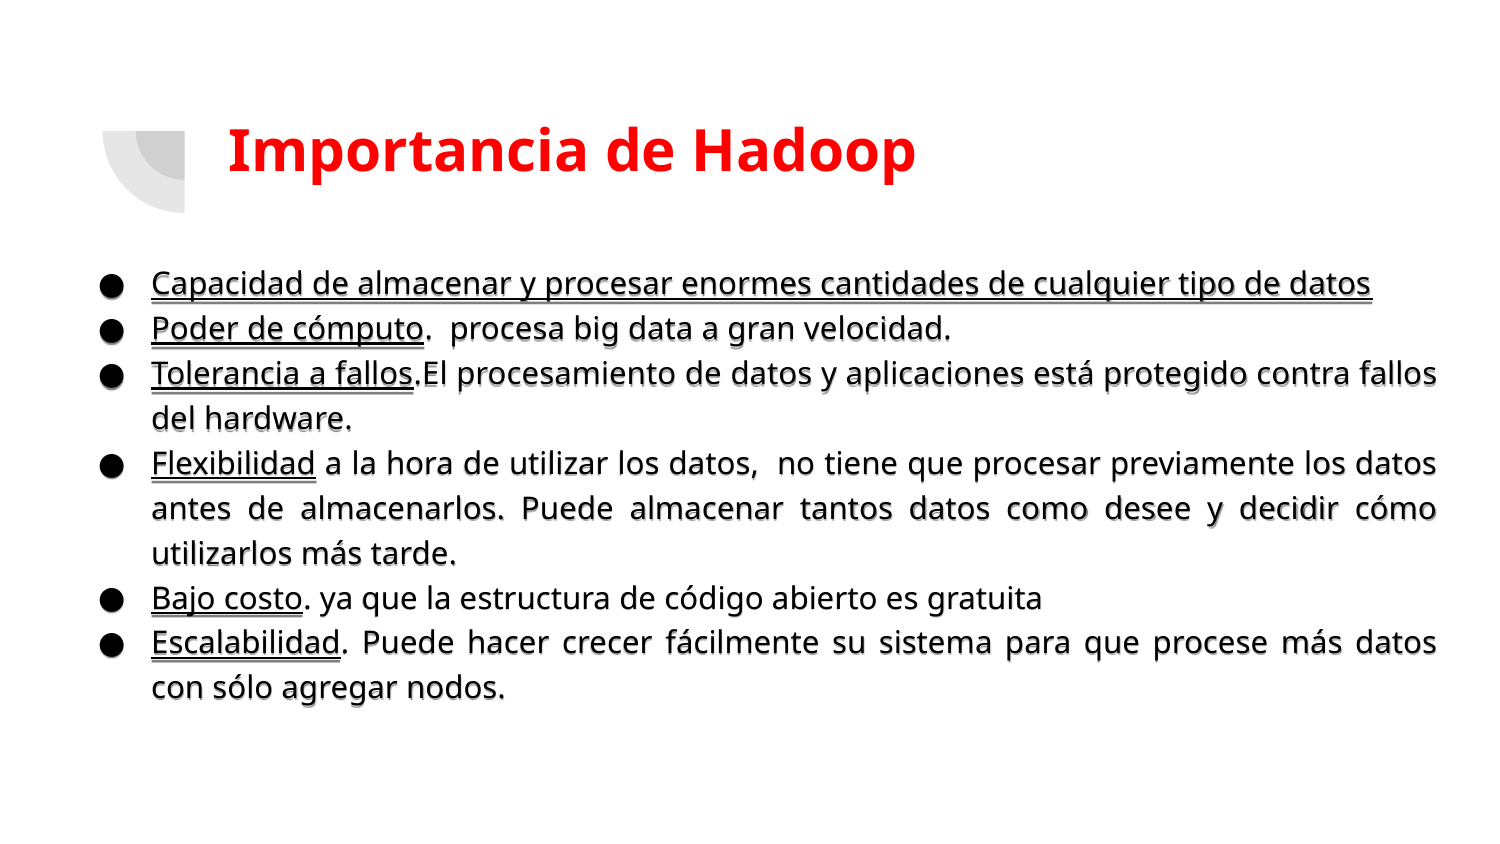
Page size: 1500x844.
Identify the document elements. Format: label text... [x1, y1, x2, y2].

list Capacidad de almacenar y procesar enormes cantidades de cualquier tipo de datos Poder de cómputo. procesa big data a gran velocidad. Tolerancia a fallos.El procesamiento de datos y aplicaciones está protegido contra fallos del hardware. Flexibilidad a la hora de utilizar los datos, no tiene que procesar previamente los datos antes de almacenarlos. Puede almacenar tantos datos como desee y decidir cómo utilizarlos más tarde. Bajo costo. ya que la estructura de código abierto es gratuita Escalabilidad. Puede hacer crecer fácilmente su sistema para que procese más datos con sólo agregar nodos. [61, 241, 1454, 791]
title Importancia de Hadoop [213, 98, 1368, 241]
